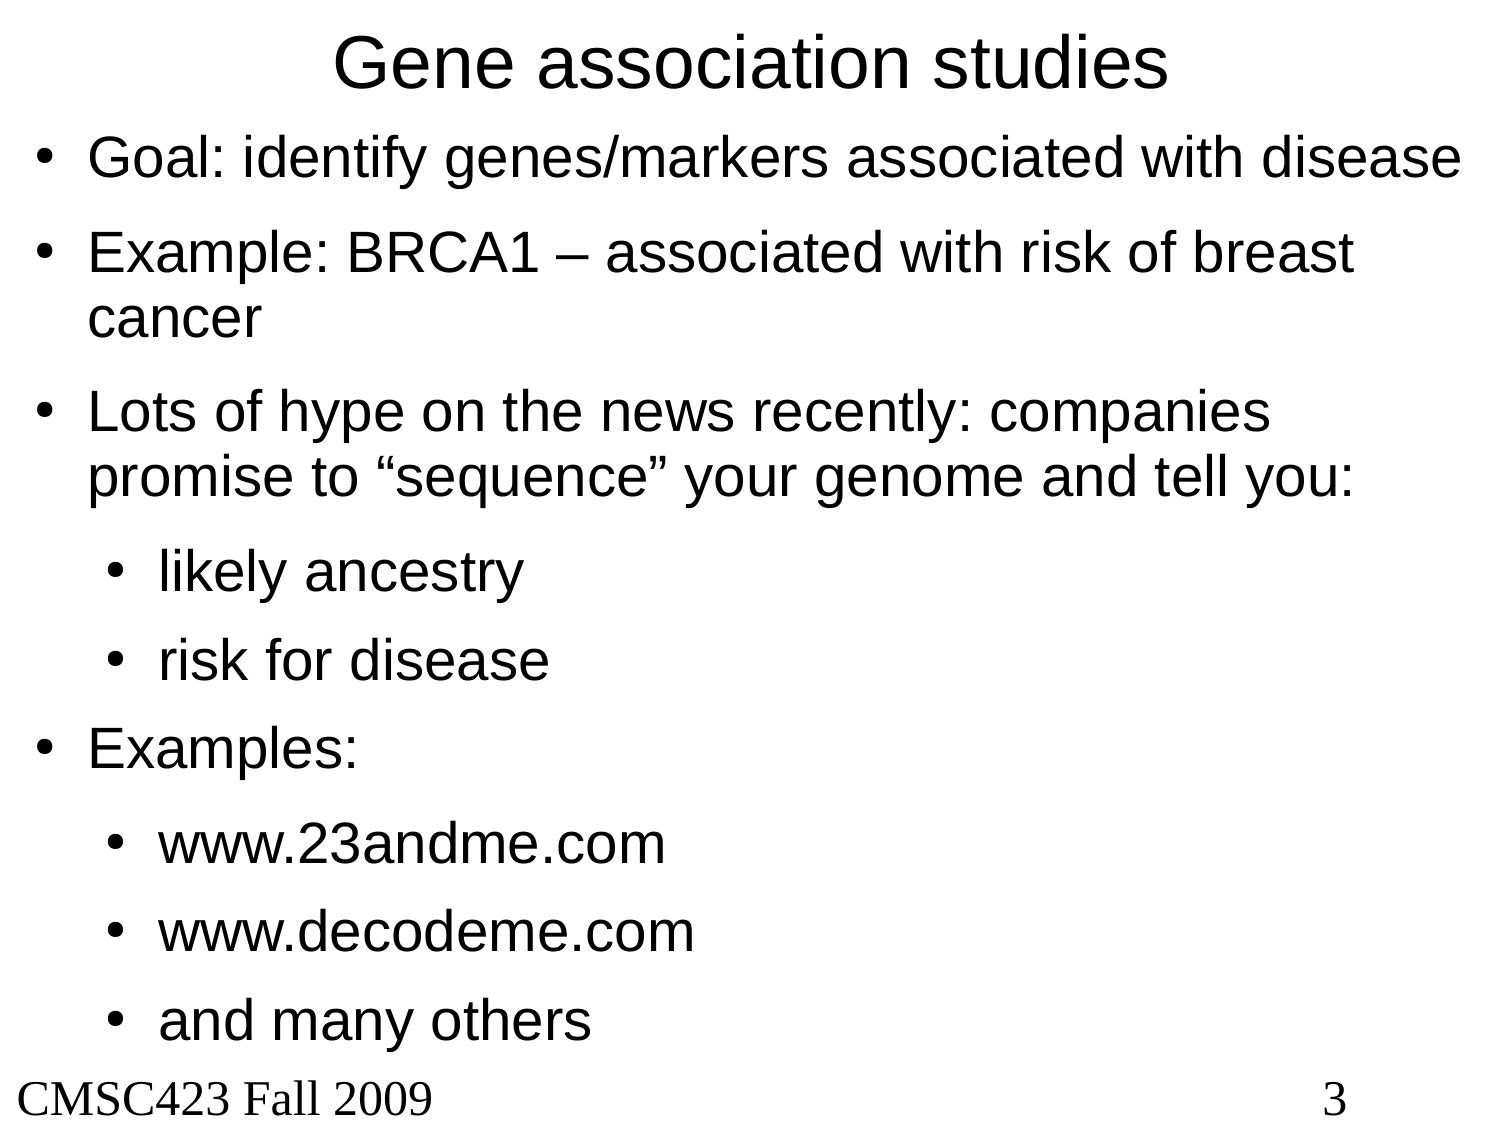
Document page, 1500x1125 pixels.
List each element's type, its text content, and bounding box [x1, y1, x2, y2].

list Goal: identify genes/markers associated with disease Example: BRCA1 – associated with risk of breast cancer Lots of hype on the news recently: companies promise to “sequence” your genome and tell you: likely ancestry risk for disease Examples: www.23andme.com www.decodeme.com and many others [16, 124, 1485, 1125]
title Gene association studies [19, 9, 1485, 116]
